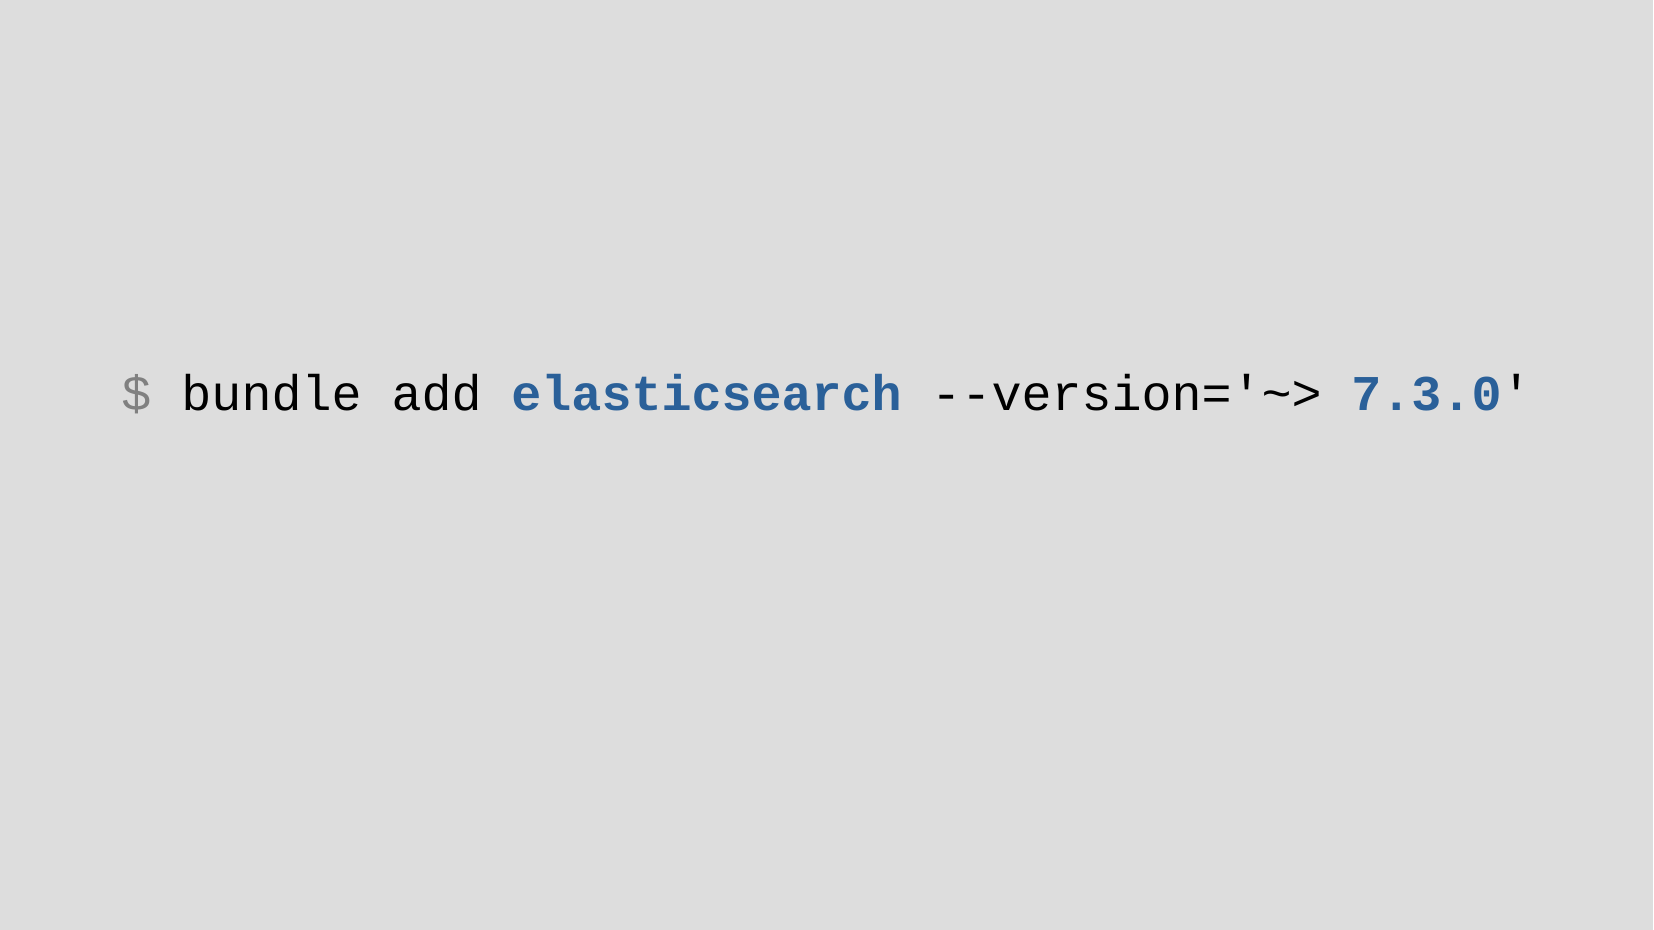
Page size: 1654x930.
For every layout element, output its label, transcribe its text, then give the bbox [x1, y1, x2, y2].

subtitle $ bundle add elasticsearch --version='~> 7.3.0' [82, 37, 1571, 757]
